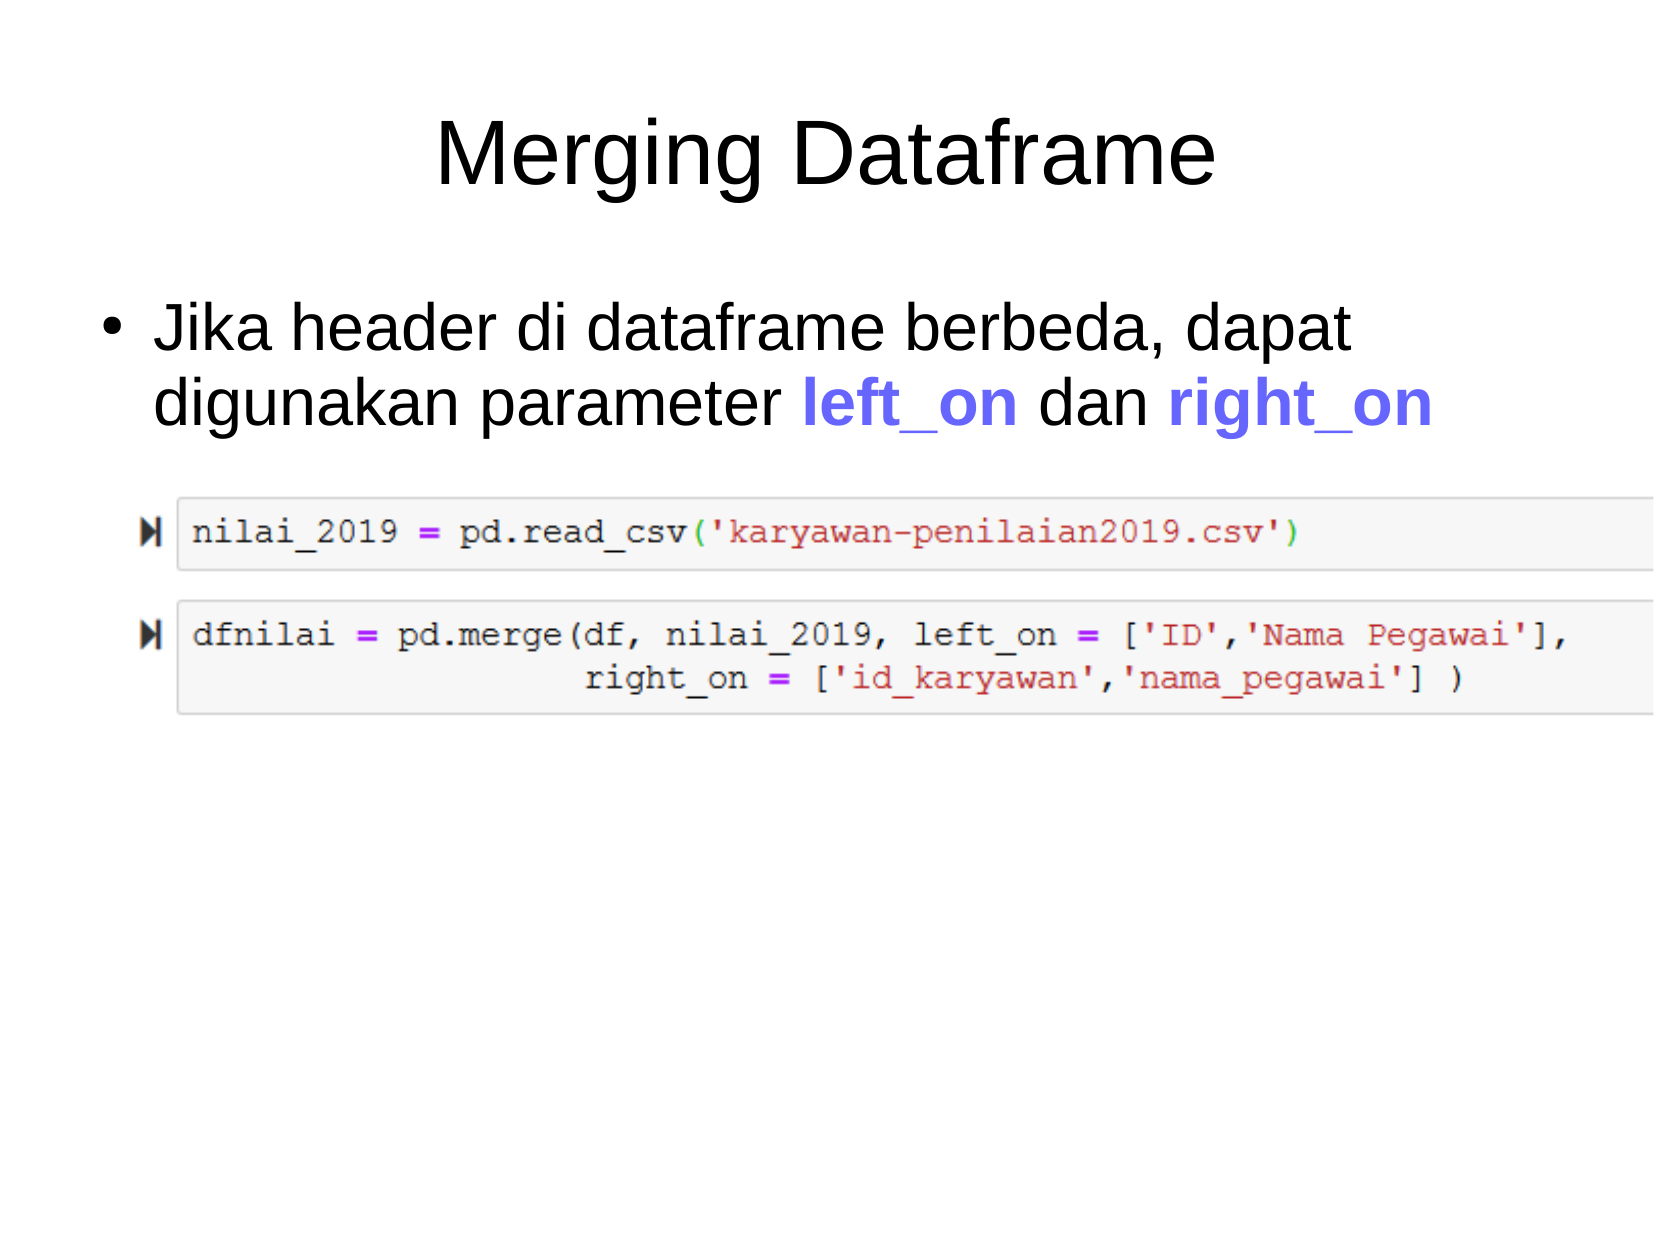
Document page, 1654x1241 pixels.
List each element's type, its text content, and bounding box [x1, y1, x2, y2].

picture [120, 479, 1654, 736]
list Jika header di dataframe berbeda, dapat digunakan parameter left_on dan right_on [82, 290, 1571, 1010]
title Merging Dataframe [82, 49, 1571, 257]
